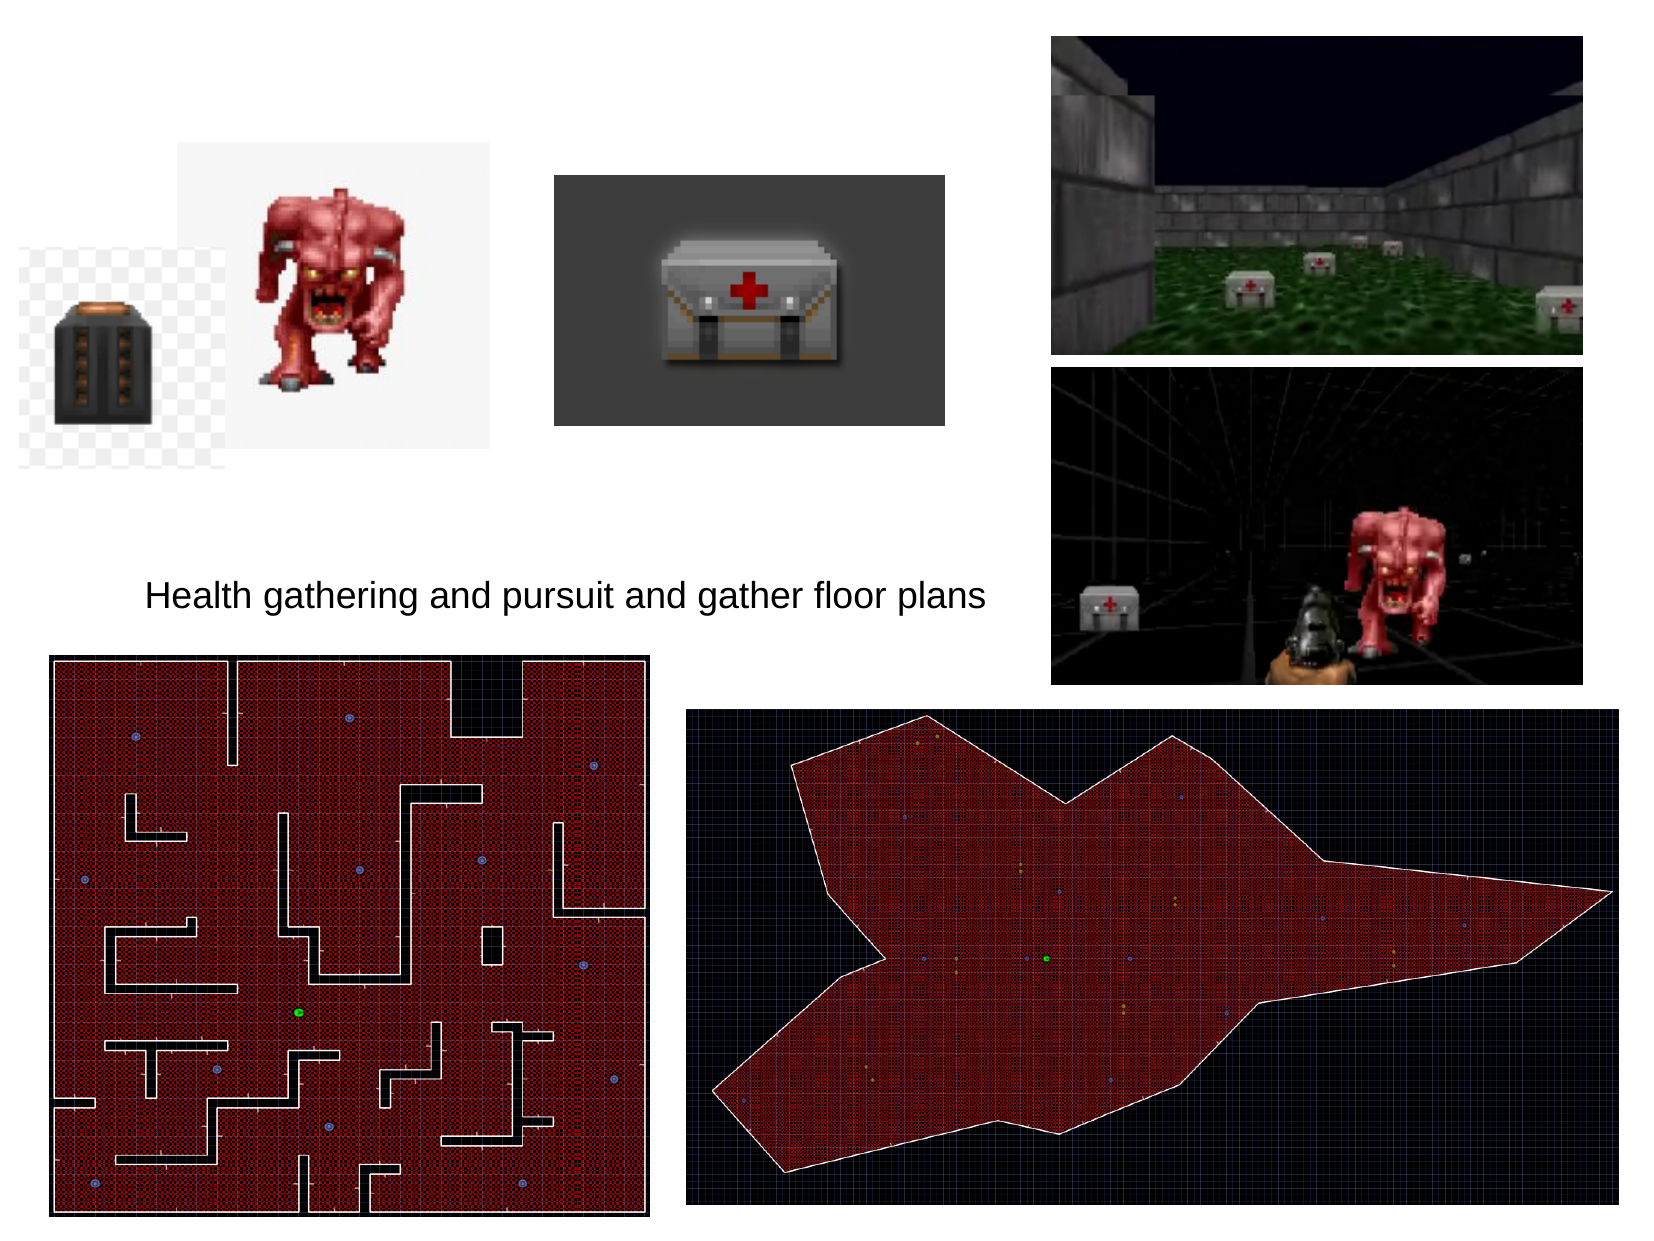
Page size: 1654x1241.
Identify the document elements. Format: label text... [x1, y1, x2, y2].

picture [1051, 36, 1583, 355]
picture [49, 655, 650, 1217]
text_box Health gathering and pursuit and gather floor plans [129, 566, 1051, 624]
picture [554, 175, 945, 426]
picture [19, 142, 490, 469]
picture [1051, 367, 1583, 686]
picture [686, 709, 1619, 1205]
